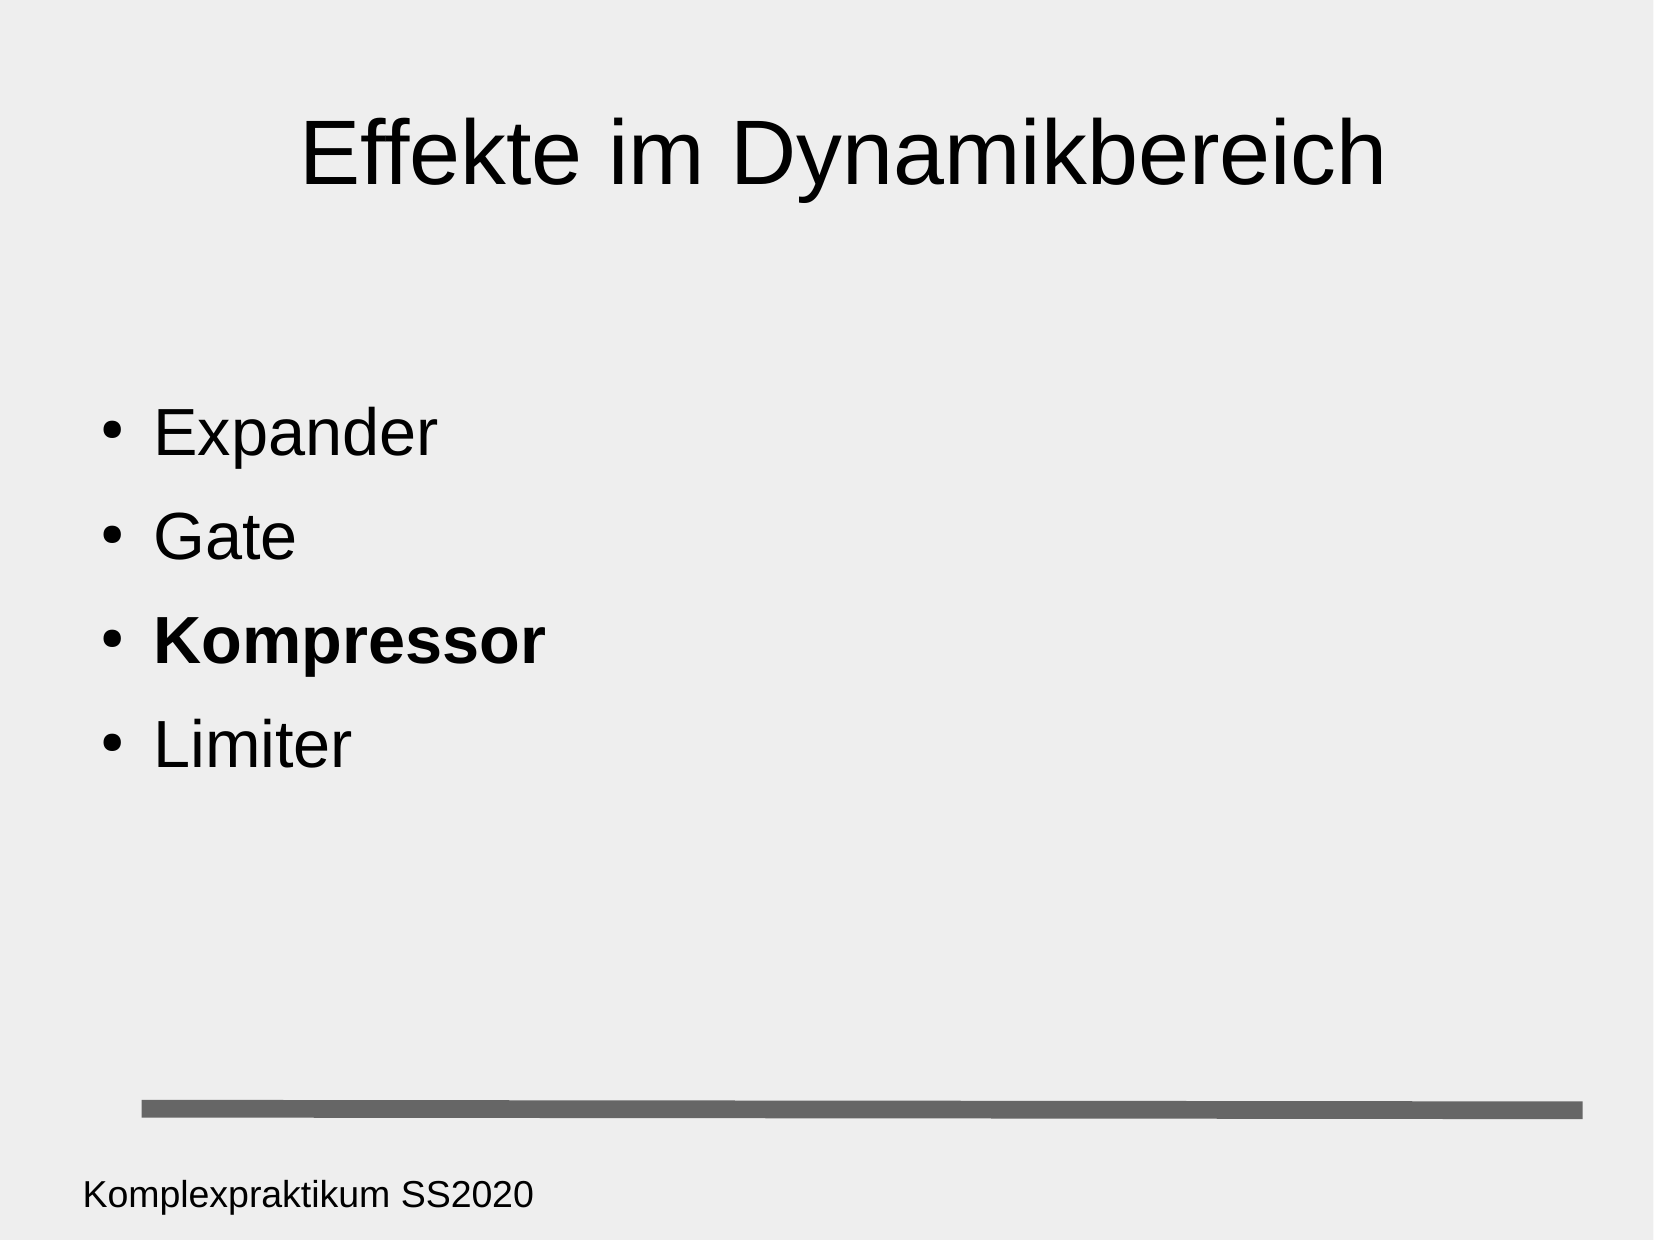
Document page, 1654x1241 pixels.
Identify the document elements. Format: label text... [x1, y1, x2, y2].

title Effekte im Dynamikbereich [82, 49, 1571, 257]
list Expander Gate Kompressor Limiter [82, 290, 1571, 1109]
text_box Komplexpraktikum SS2020 [59, 1157, 957, 1233]
